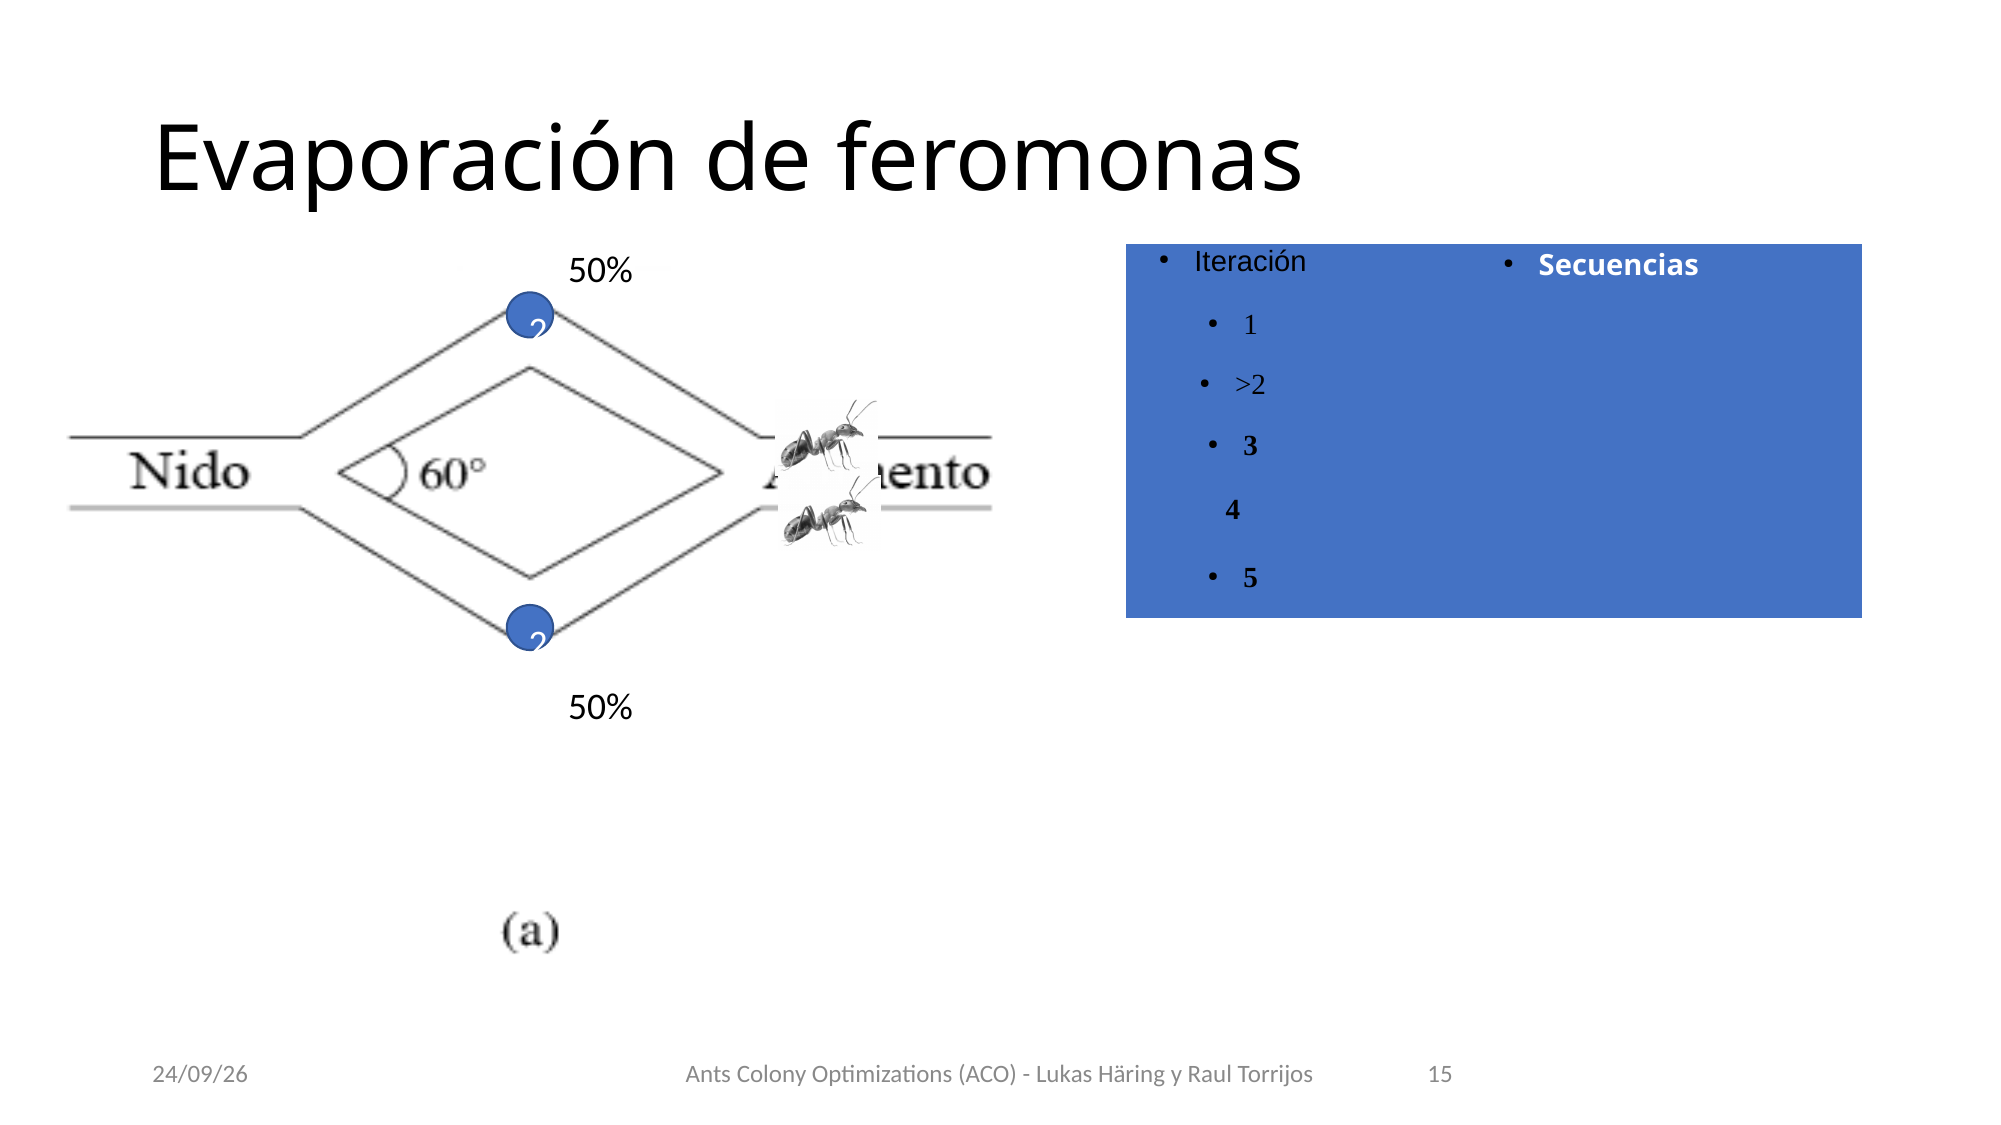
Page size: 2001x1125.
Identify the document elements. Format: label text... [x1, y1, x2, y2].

title Evaporación de feromonas [137, 52, 1863, 270]
table_cell 5 [1126, 562, 1340, 618]
table_cell [1340, 562, 1862, 618]
table_header Secuencias [1340, 244, 1862, 309]
text_box 50% [553, 674, 649, 735]
table_cell >2 [1126, 369, 1340, 429]
table_cell 3 [1126, 429, 1340, 493]
text_box 2 [506, 292, 554, 338]
text_box 2 [506, 605, 554, 651]
text_box 19/05/2019 [137, 1042, 588, 1103]
table_cell [1340, 493, 1862, 562]
table_cell [1340, 429, 1862, 493]
picture [62, 235, 1062, 1015]
text_box 50% [553, 237, 649, 299]
table_cell [1340, 309, 1862, 369]
text_box Ants Colony Optimizations (ACO) - Lukas Häring y Raul Torrijos [662, 1042, 1338, 1103]
table_cell 1 [1126, 309, 1340, 369]
table_cell 4 [1126, 493, 1340, 562]
table_header Iteración [1126, 244, 1340, 309]
table_cell [1340, 369, 1862, 429]
text_box [1412, 1042, 1863, 1103]
